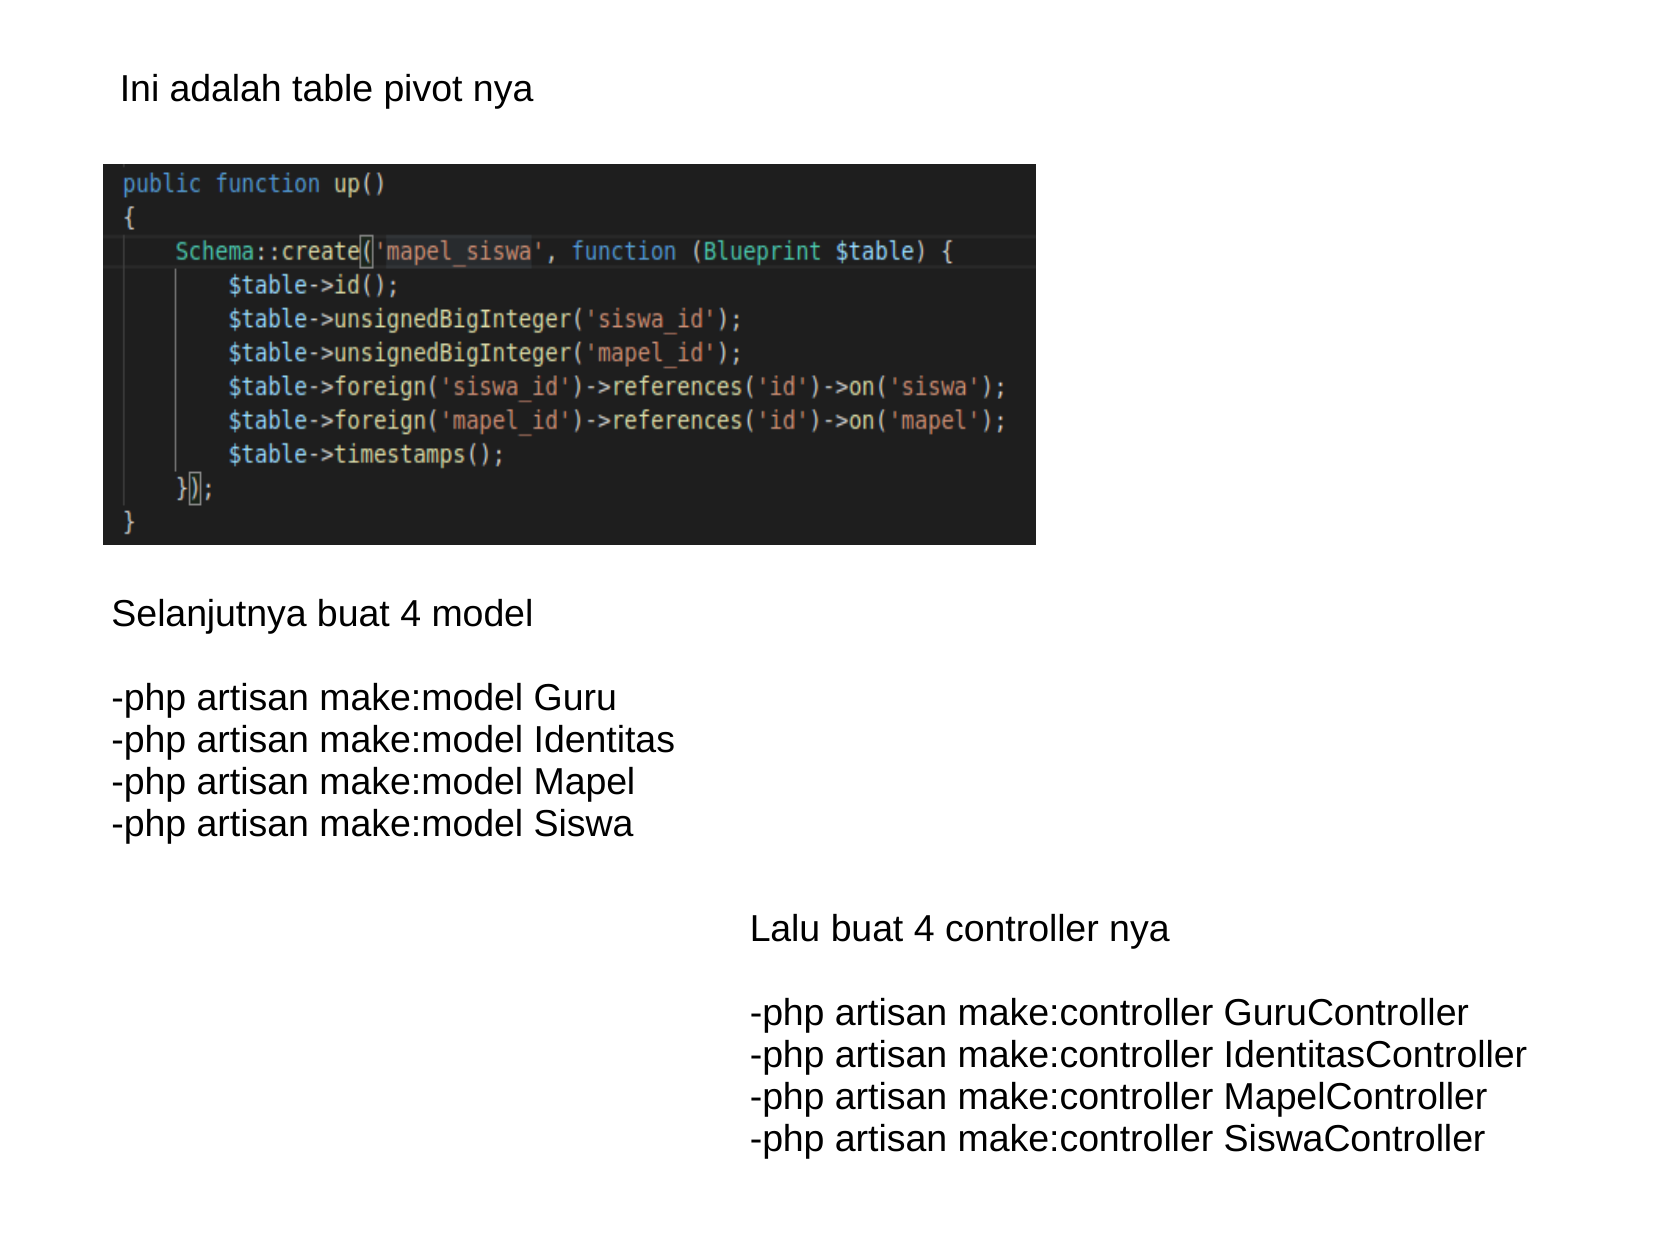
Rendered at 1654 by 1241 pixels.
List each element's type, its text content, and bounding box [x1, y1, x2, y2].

text_box Selanjutnya buat 4 model -php artisan make:model Guru -php artisan make:model Identitas -php artisan make:model Mapel -php artisan make:model Siswa [96, 585, 691, 852]
text_box Ini adalah table pivot nya [105, 60, 549, 117]
text_box Lalu buat 4 controller nya -php artisan make:controller GuruController -php artisan make:controller IdentitasController -php artisan make:controller MapelController -php artisan make:controller SiswaController [735, 900, 1543, 1209]
picture [103, 164, 1036, 545]
